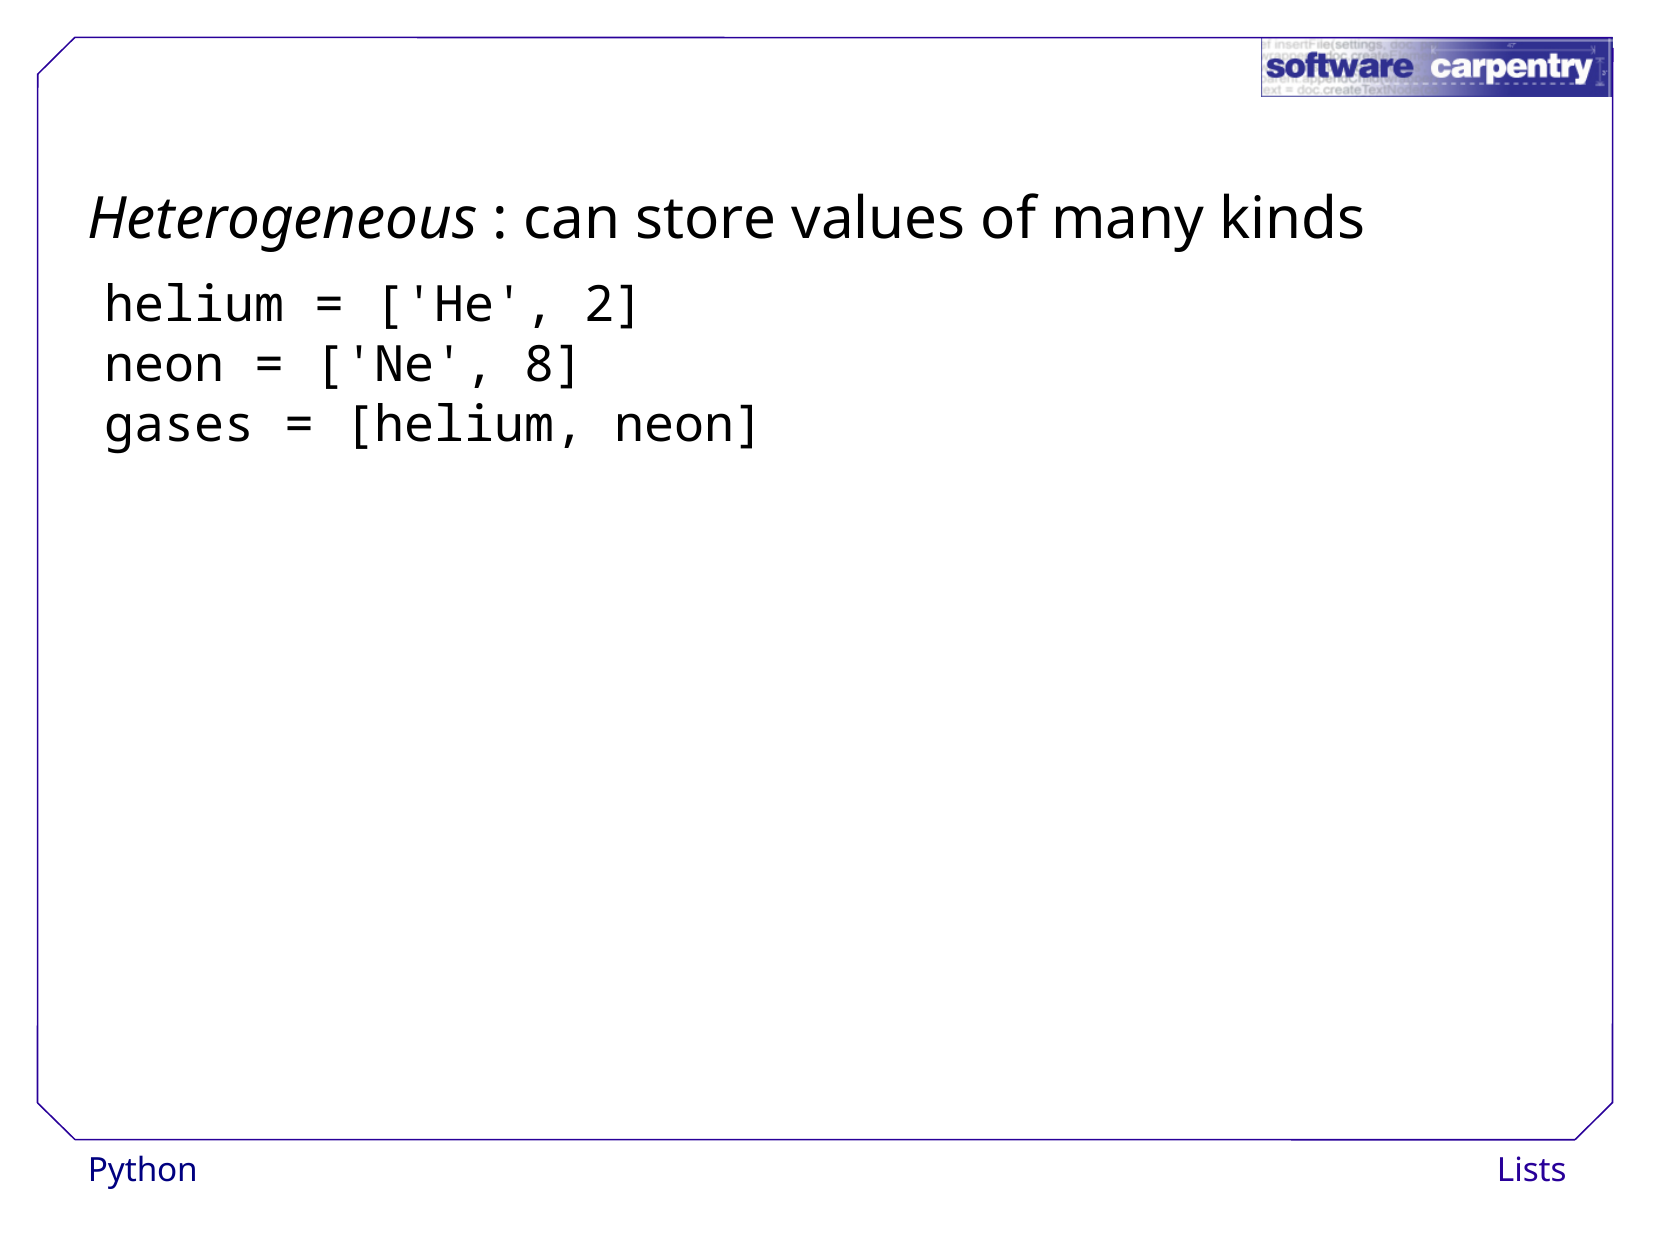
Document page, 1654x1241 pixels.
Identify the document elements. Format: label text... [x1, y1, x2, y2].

picture [1261, 39, 1613, 97]
text_box helium = ['He', 2] neon = ['Ne', 8] gases = [helium, neon] [89, 263, 1512, 725]
text_box Heterogeneous : can store values of many kinds [72, 138, 1531, 259]
